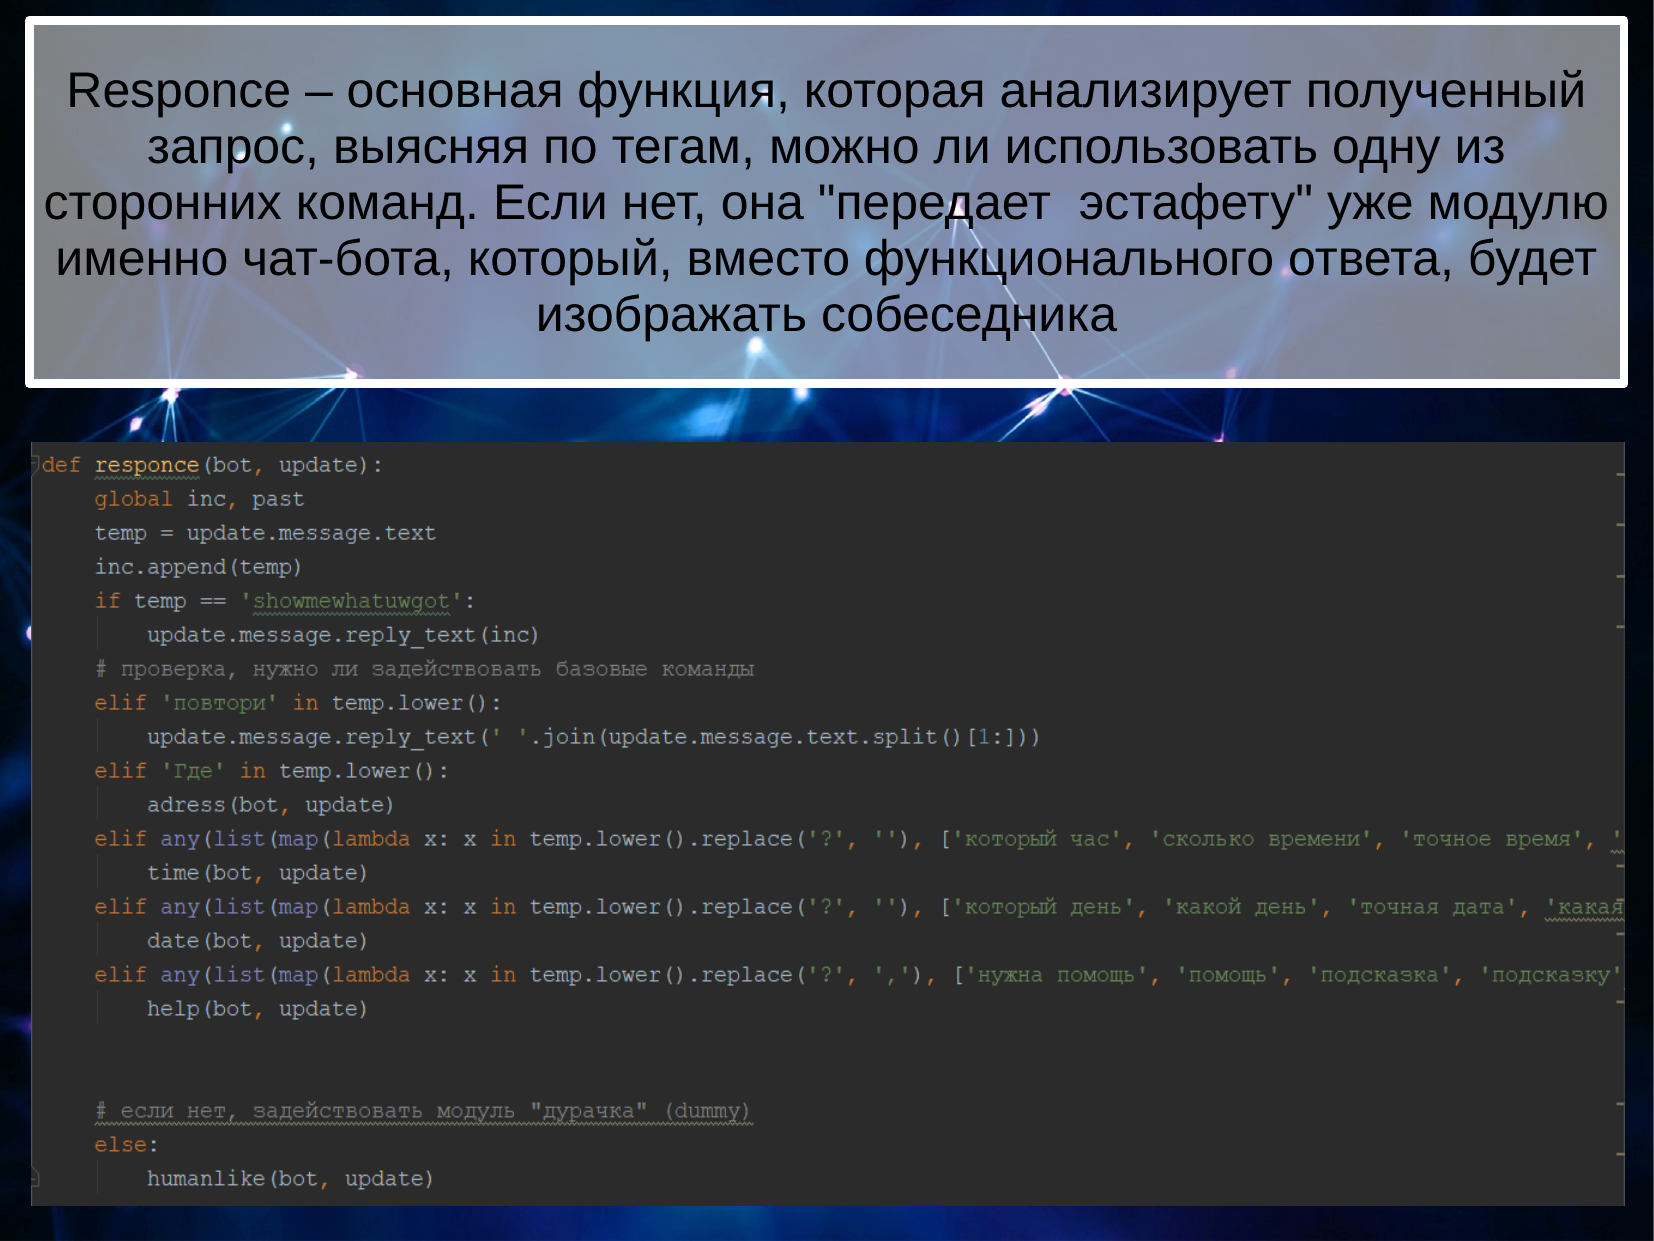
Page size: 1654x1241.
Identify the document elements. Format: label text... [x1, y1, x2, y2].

title Responce – основная функция, которая анализирует полученный запрос, выясняя по тегам, можно ли использовать одну из сторонних команд. Если нет, она "передает эстафету" уже модулю именно чат-бота, который, вместо функционального ответа, будет изображать собеседника [29, 20, 1625, 384]
picture [0, 0, 1654, 1241]
